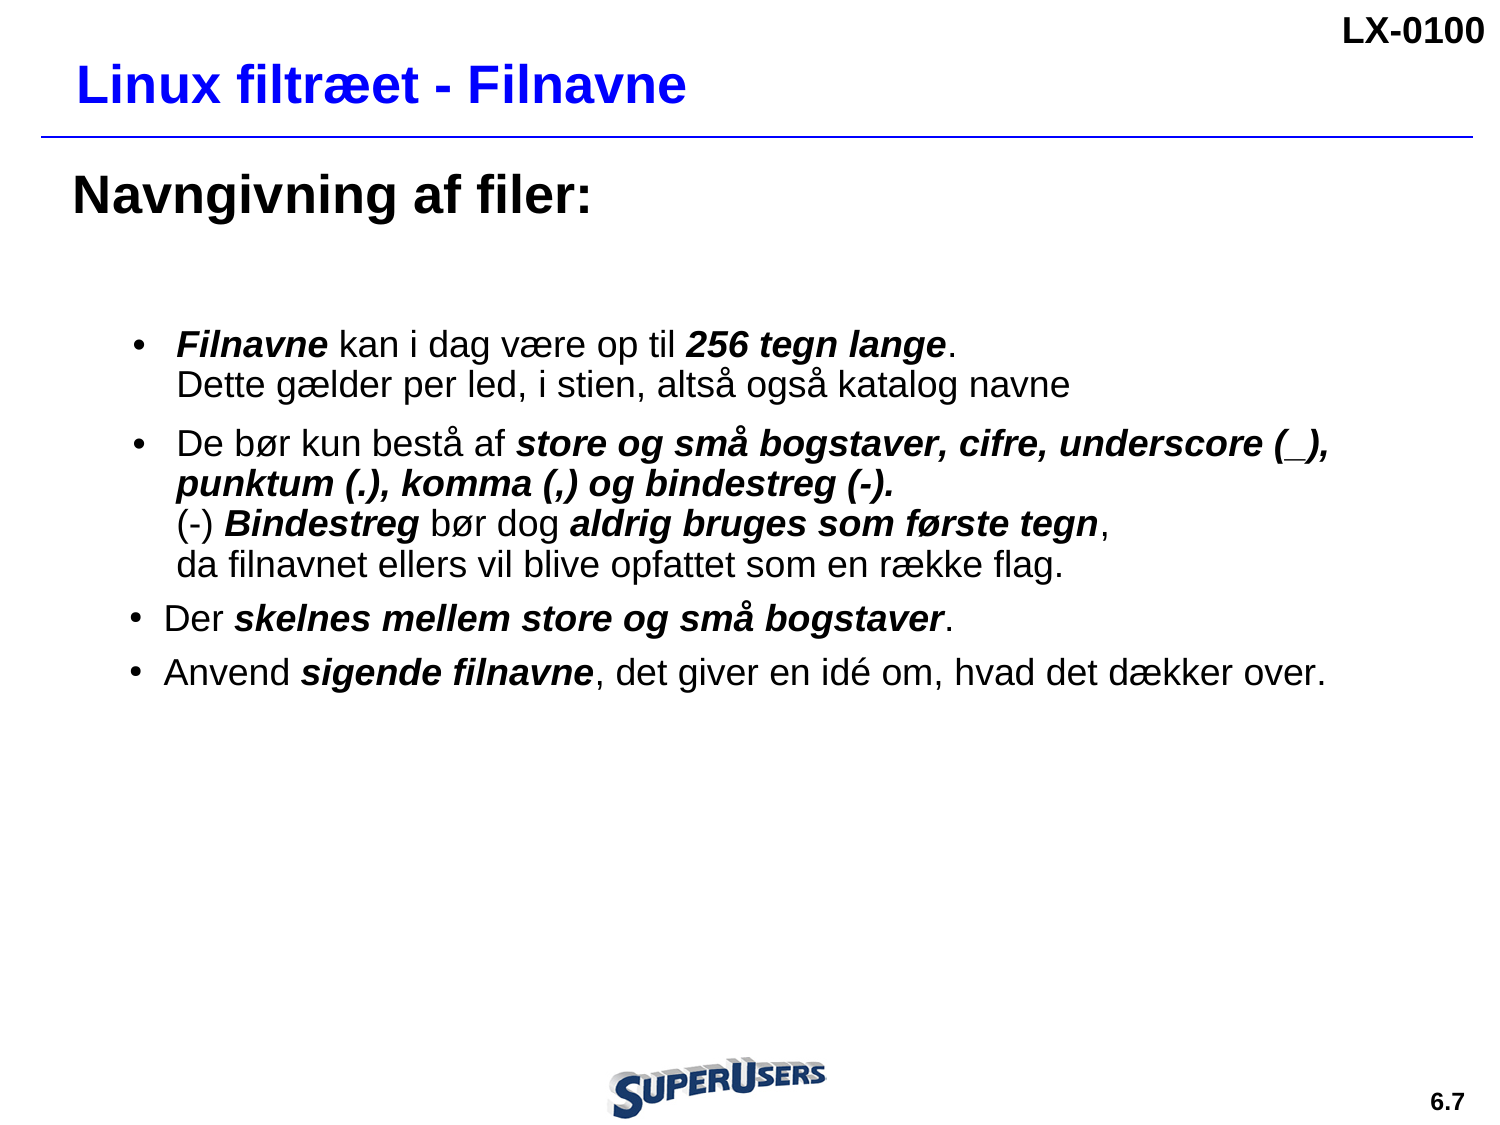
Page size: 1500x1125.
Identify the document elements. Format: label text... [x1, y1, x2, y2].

list Navngivning af filer: [59, 160, 1388, 237]
list Filnavne kan i dag være op til 256 tegn lange. Dette gælder per led, i stien, altså også katalog navne De bør kun bestå af store og små bogstaver, cifre, under­score (_), punktum (.), komma (,) og bindestreg (-). (-) Bindestreg bør dog aldrig bruges som første tegn, da filnavnet ellers vil blive opfattet som en række flag. Der skelnes mellem store og små bogstaver. Anvend sigende filnavne, det giver en idé om, hvad det dækker over. [59, 324, 1369, 1041]
picture [605, 1057, 827, 1122]
title Linux filtræet - Filnavne [76, 39, 1424, 126]
